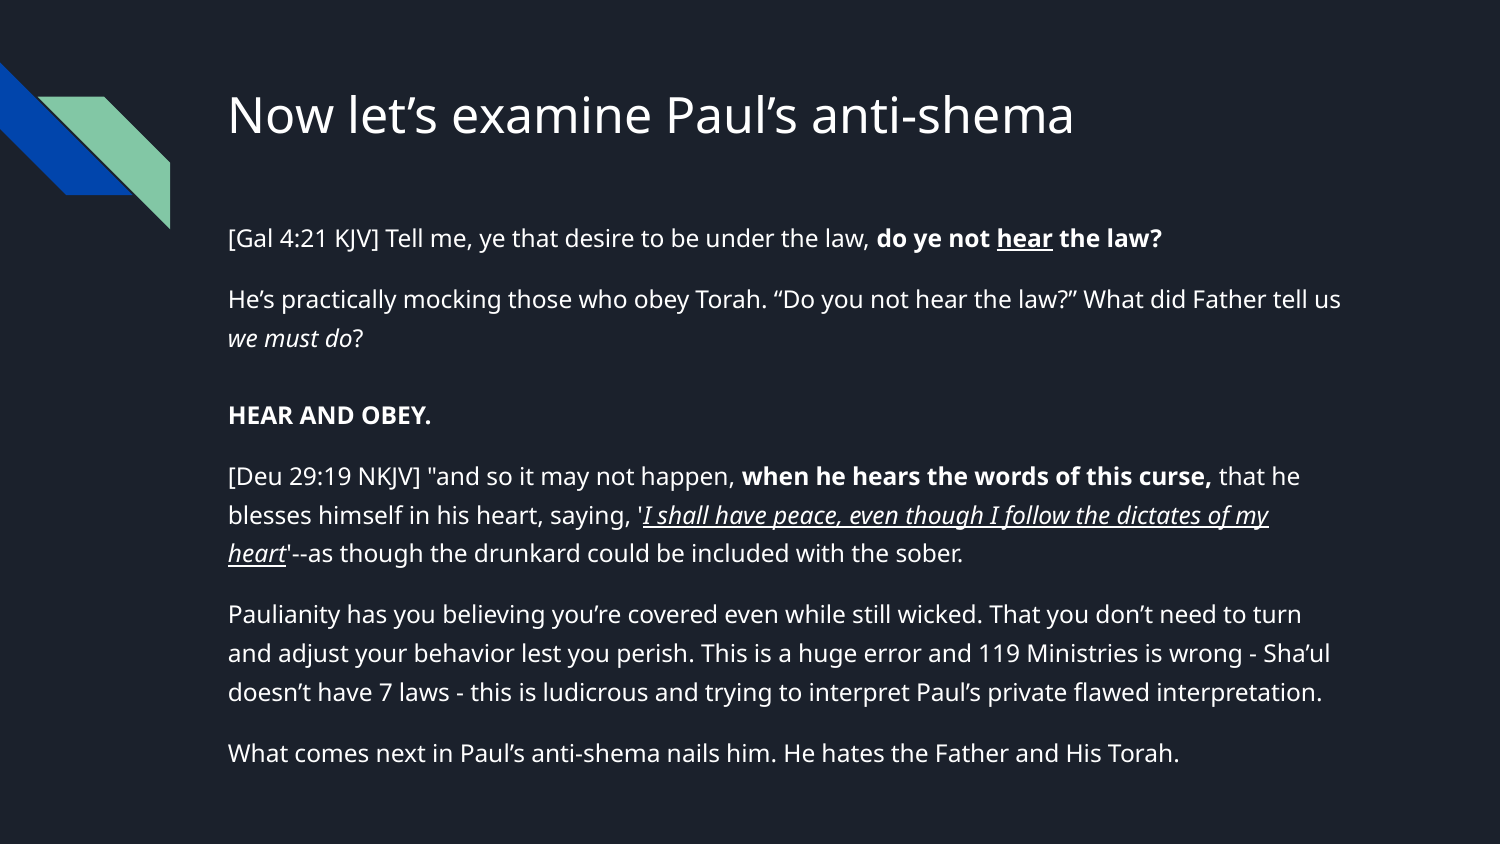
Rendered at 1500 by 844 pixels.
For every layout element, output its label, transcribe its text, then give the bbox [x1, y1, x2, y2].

title Now let’s examine Paul’s anti-shema [212, 64, 1368, 201]
list [Gal 4:21 KJV] Tell me, ye that desire to be under the law, do ye not hear the law? He’s practically mocking those who obey Torah. “Do you not hear the law?” What did Father tell us we must do? HEAR AND OBEY. [Deu 29:19 NKJV] "and so it may not happen, when he hears the words of this curse, that he blesses himself in his heart, saying, 'I shall have peace, even though I follow the dictates of my heart'--as though the drunkard could be included with the sober. Paulianity has you believing you’re covered even while still wicked. That you don’t need to turn and adjust your behavior lest you perish. This is a huge error and 119 Ministries is wrong - Sha’ul doesn’t have 7 laws - this is ludicrous and trying to interpret Paul’s private flawed interpretation. What comes next in Paul’s anti-shema nails him. He hates the Father and His Torah. [212, 201, 1368, 813]
